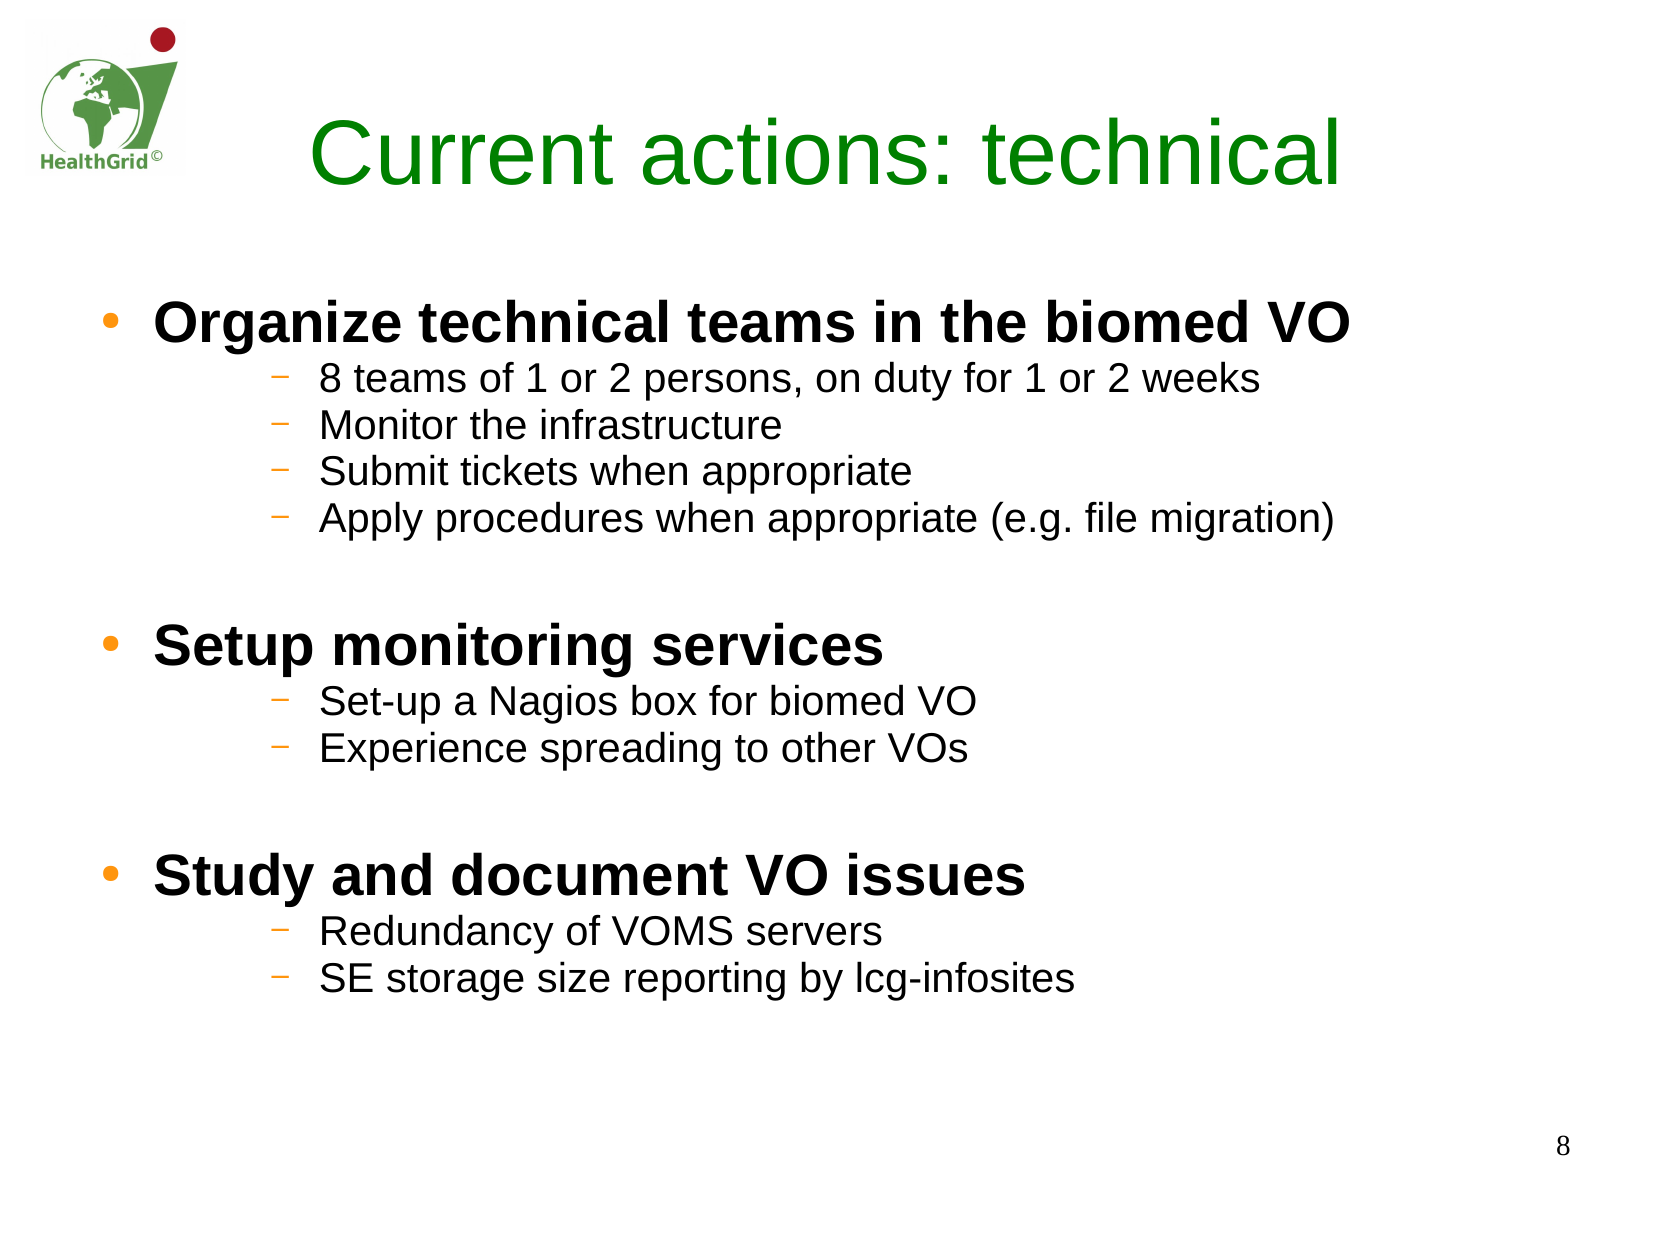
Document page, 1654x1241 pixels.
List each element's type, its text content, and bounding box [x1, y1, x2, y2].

title Current actions: technical [82, 56, 1571, 250]
picture [25, 19, 186, 176]
list Organize technical teams in the biomed VO 8 teams of 1 or 2 persons, on duty for 1 or 2 weeks Monitor the infrastructure Submit tickets when appropriate Apply procedures when appropriate (e.g. file migration) Setup monitoring services Set-up a Nagios box for biomed VO Experience spreading to other VOs Study and document VO issues Redundancy of VOMS servers SE storage size reporting by lcg-infosites [82, 290, 1571, 1094]
